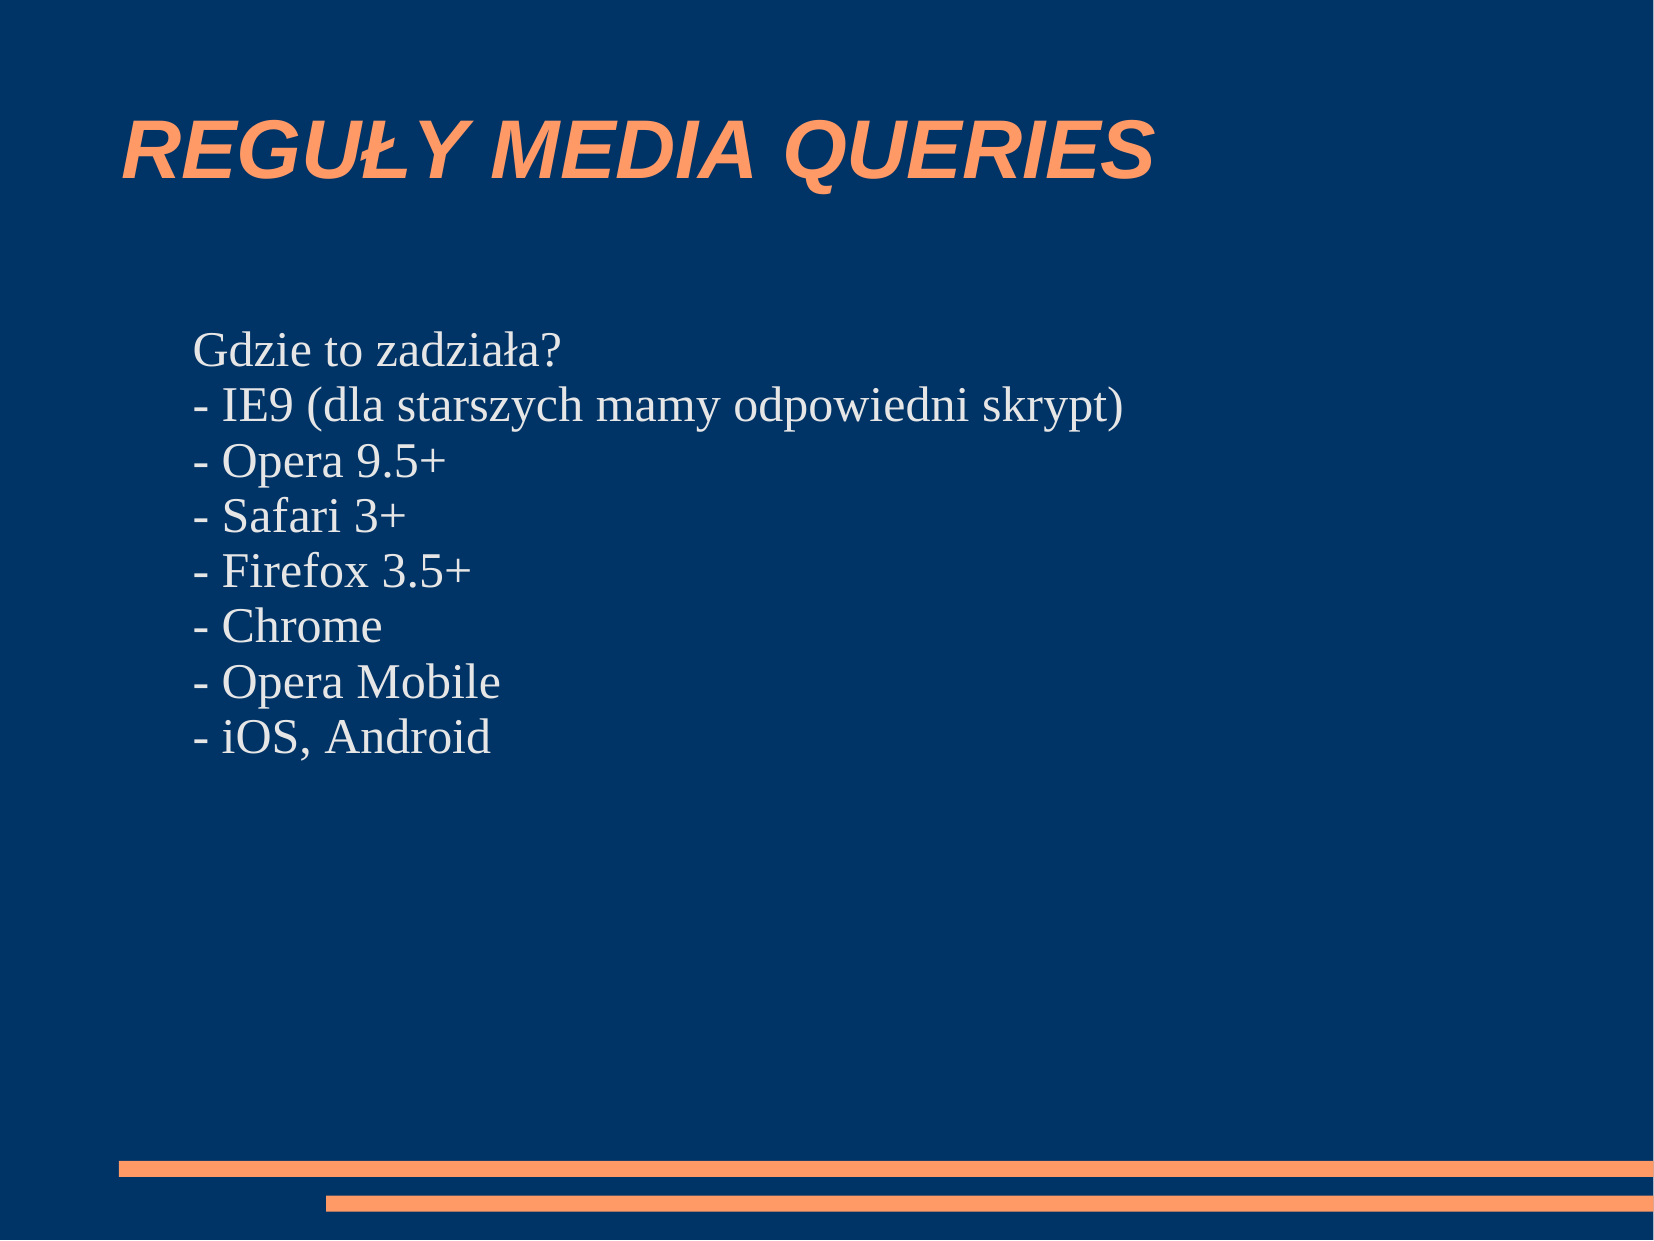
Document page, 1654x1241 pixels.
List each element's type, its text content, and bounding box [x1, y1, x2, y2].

title REGUŁY MEDIA QUERIES [121, 46, 1534, 254]
list Gdzie to zadziała? - IE9 (dla starszych mamy odpowiedni skrypt) - Opera 9.5+ - Safari 3+ - Firefox 3.5+ - Chrome - Opera Mobile - iOS, Android [121, 322, 1561, 1132]
